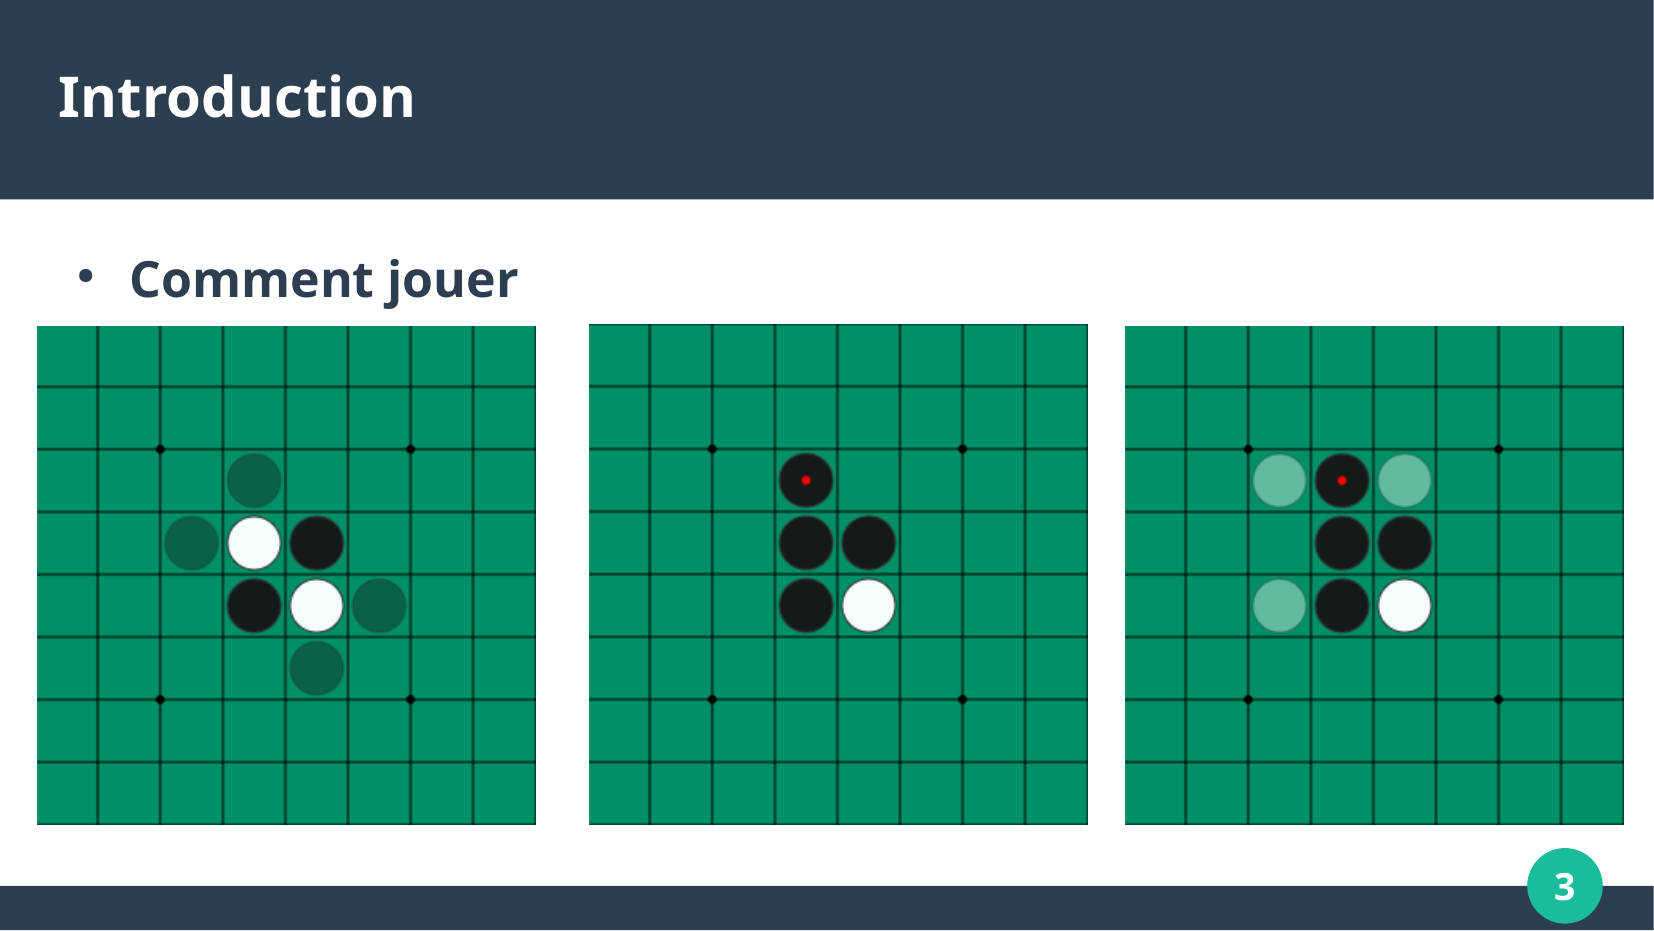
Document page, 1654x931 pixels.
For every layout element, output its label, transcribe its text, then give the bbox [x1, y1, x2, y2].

picture [1125, 326, 1624, 826]
title Introduction [59, 37, 1595, 156]
picture [37, 326, 536, 826]
list Comment jouer [59, 243, 826, 864]
picture [589, 324, 1088, 826]
